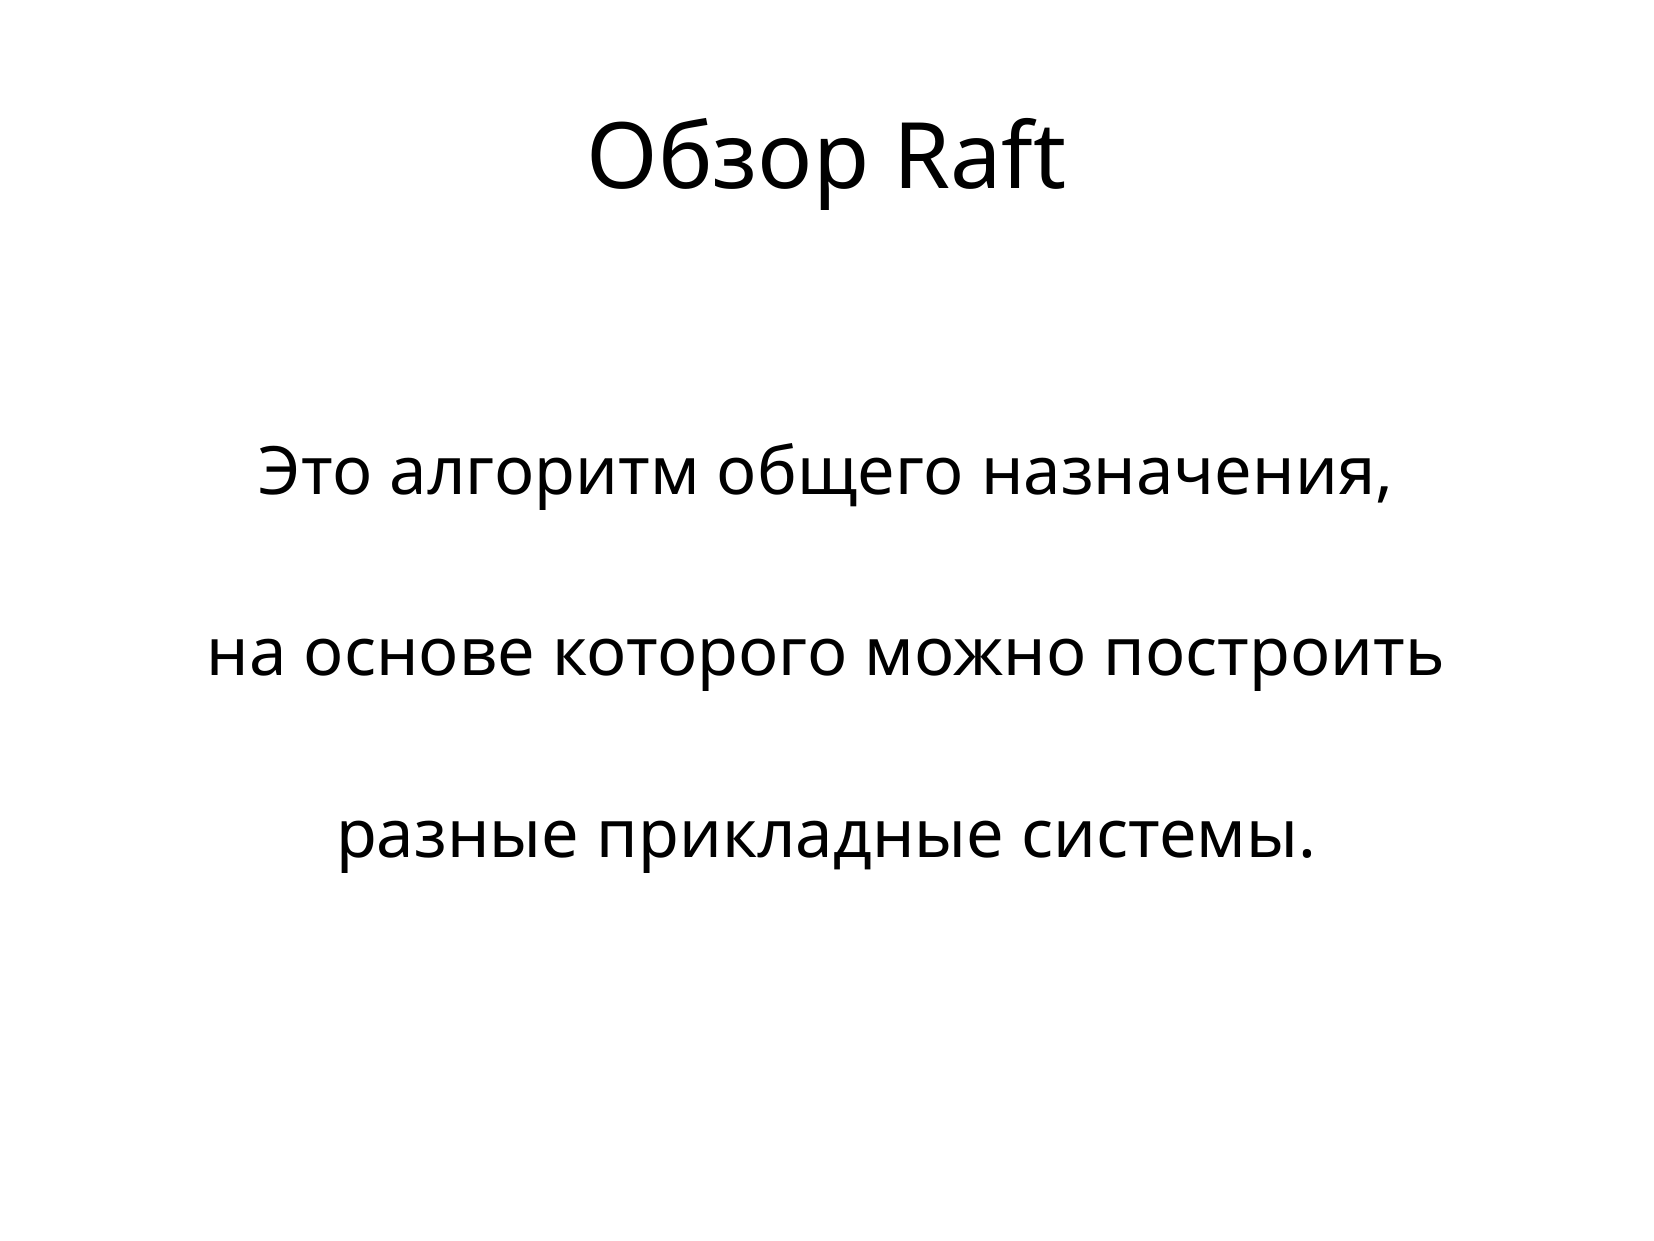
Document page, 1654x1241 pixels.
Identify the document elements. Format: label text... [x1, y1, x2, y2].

subtitle Это алгоритм общего назначения, на основе которого можно построить разные прикладные системы. [82, 290, 1571, 1010]
title Обзор Raft [82, 49, 1571, 257]
